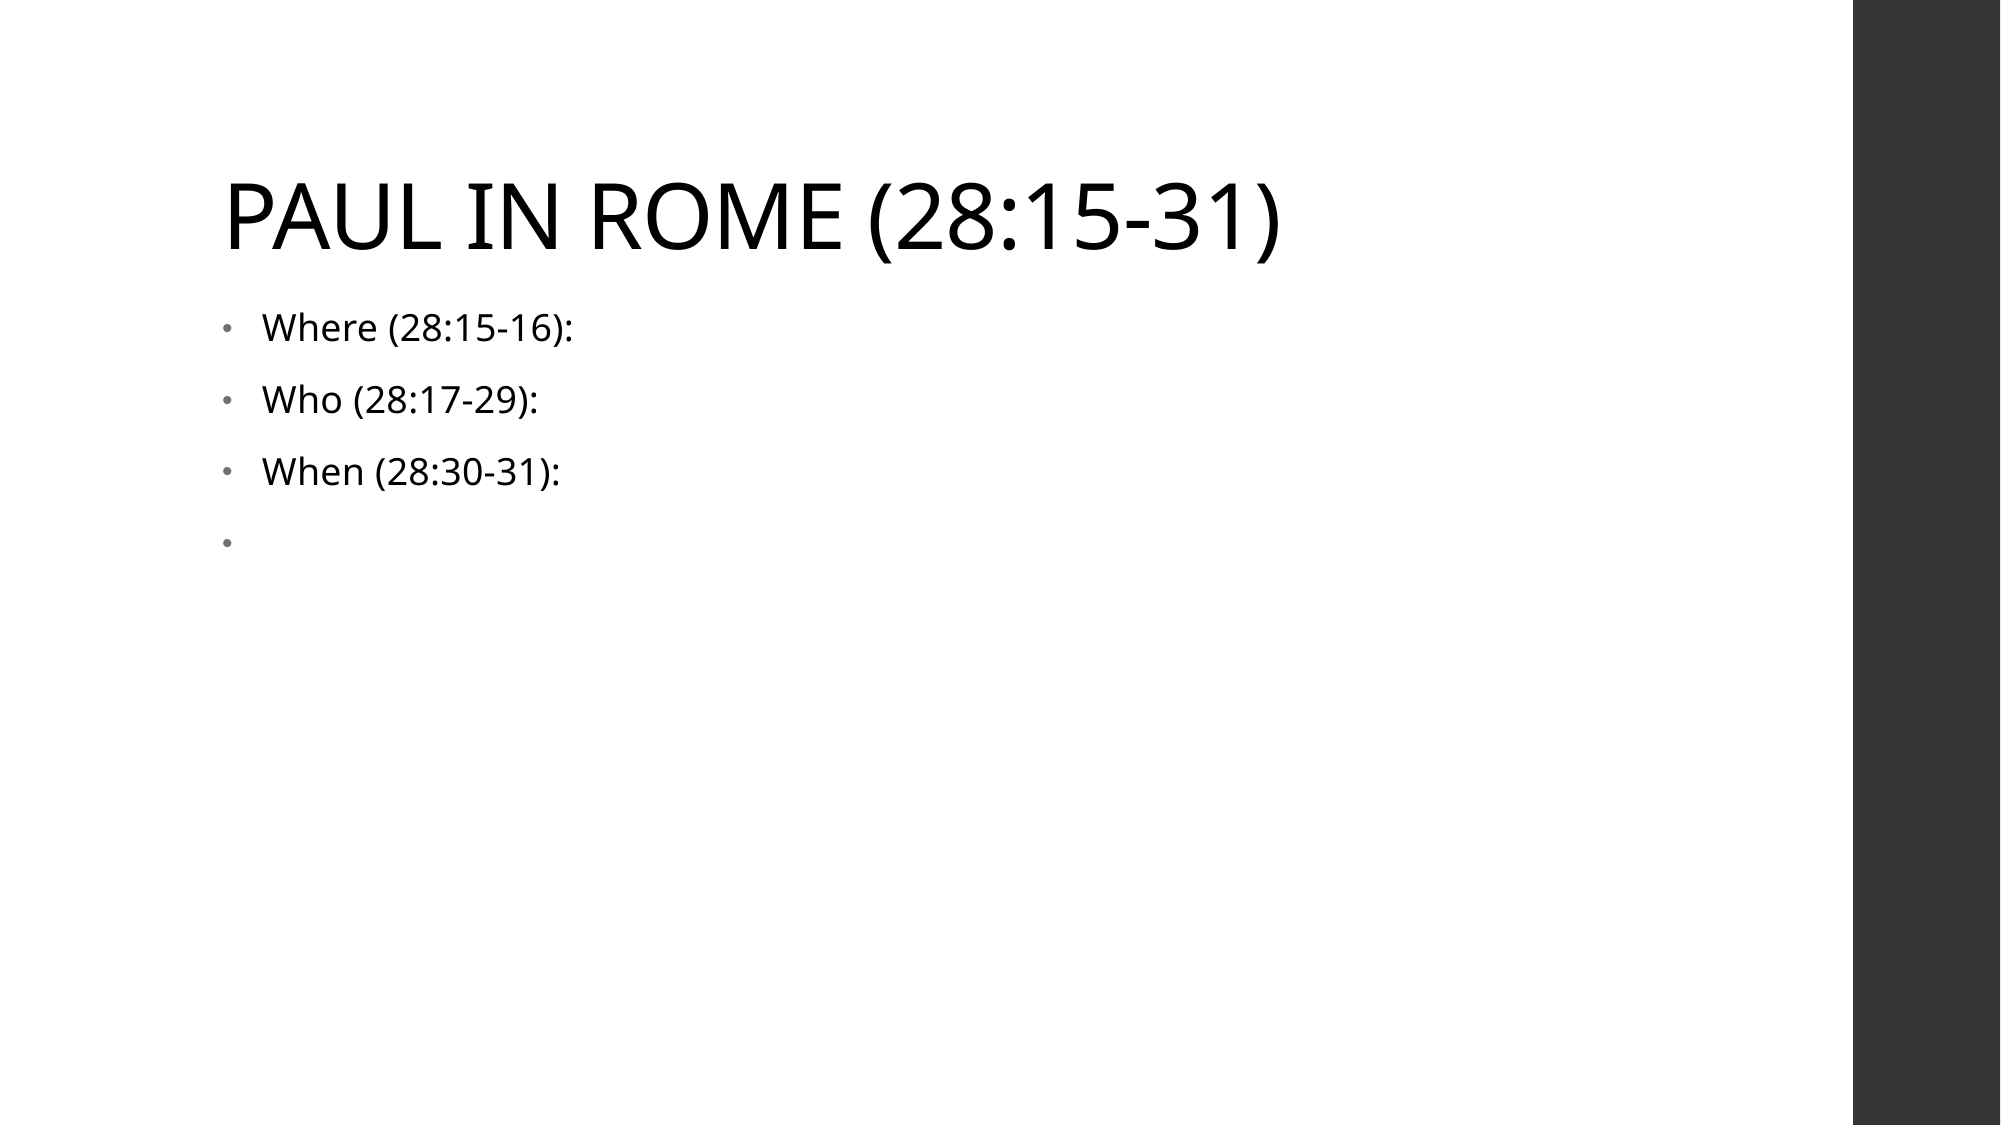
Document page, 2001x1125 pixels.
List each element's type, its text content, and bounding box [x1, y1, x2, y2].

list Where (28:15-16): Who (28:17-29): When (28:30-31): [206, 299, 1617, 1014]
title PAUL IN ROME (28:15-31) [206, 60, 1797, 278]
